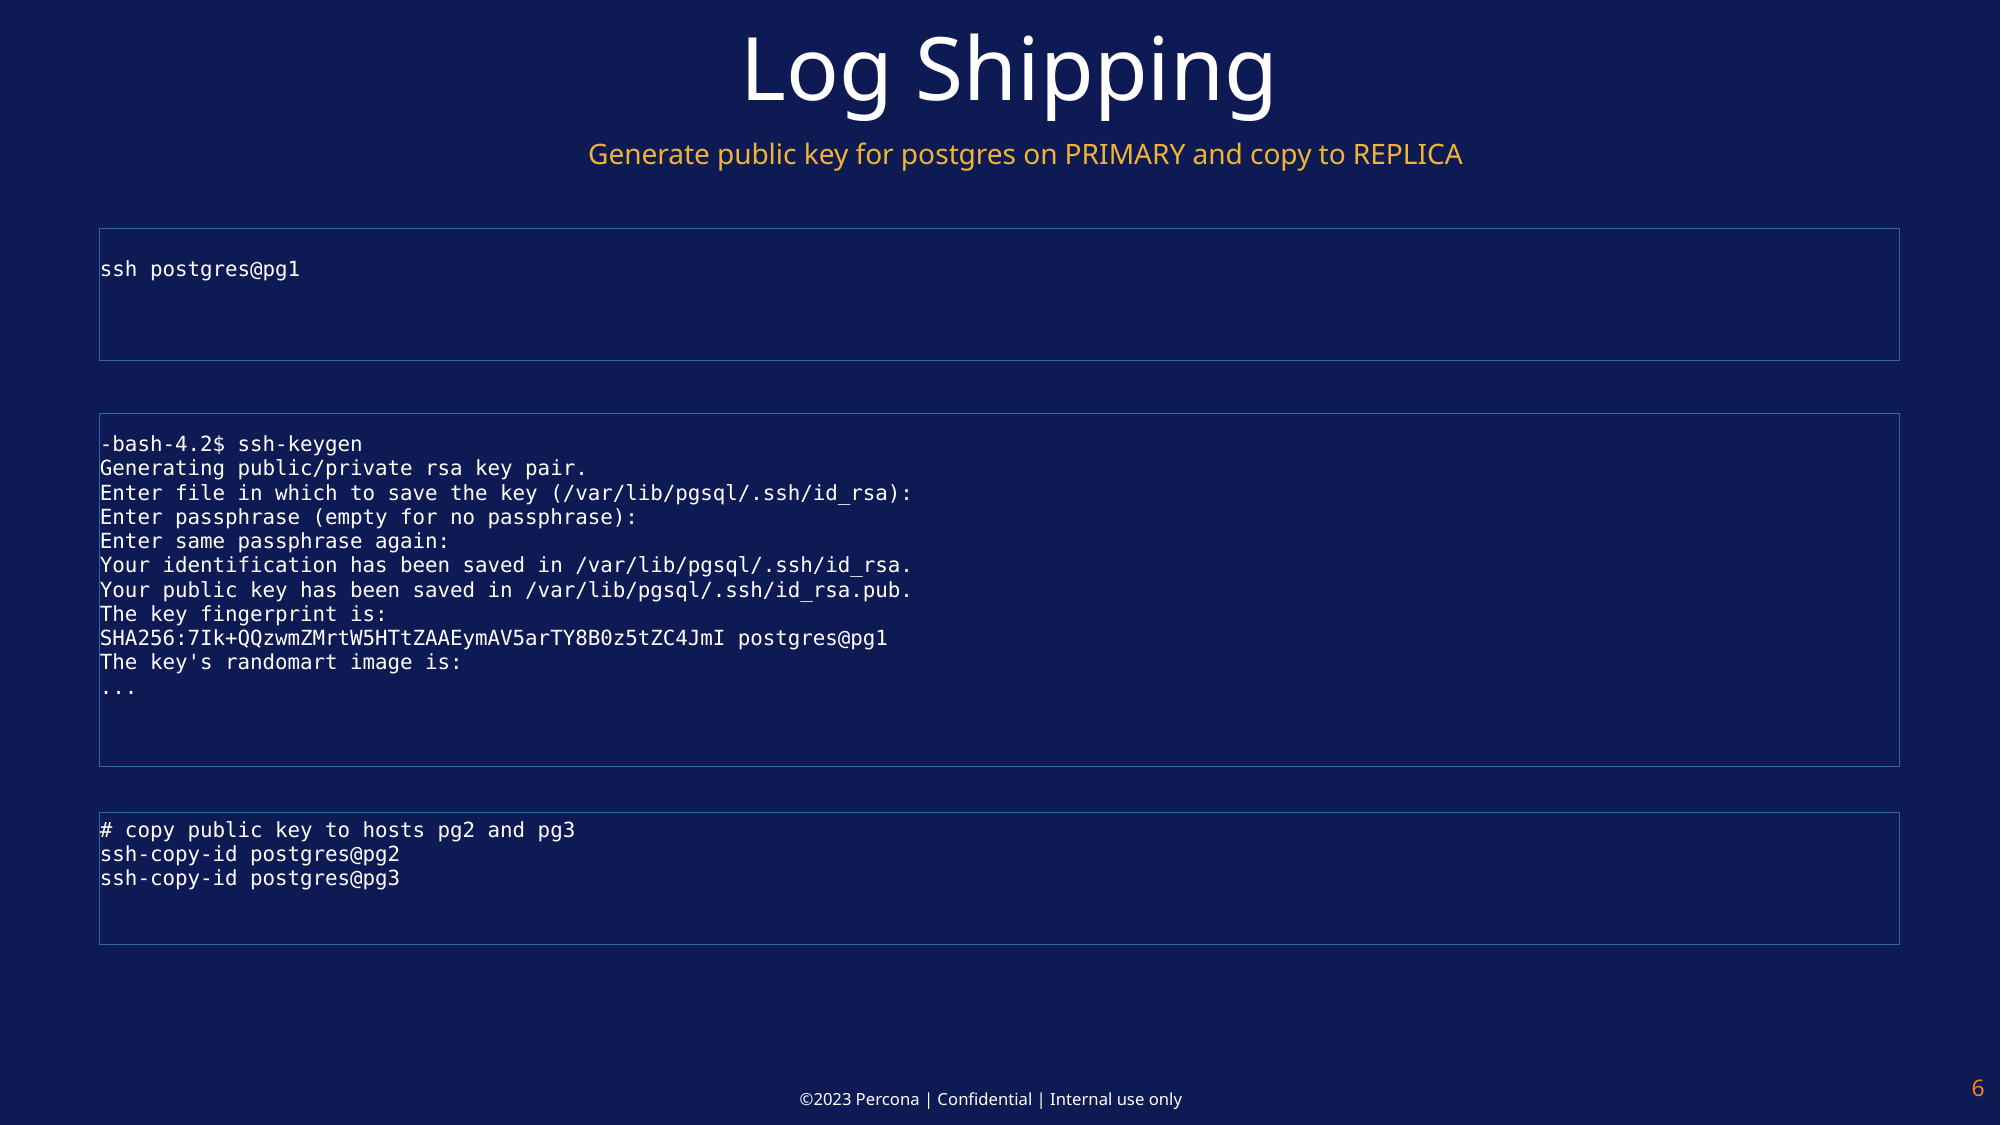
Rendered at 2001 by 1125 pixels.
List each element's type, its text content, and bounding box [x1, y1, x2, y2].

list Generate public key for postgres on PRIMARY and copy to REPLICA [586, 137, 1466, 204]
text_box <number> [1748, 1059, 2000, 1120]
title -bash-4.2$ ssh-keygen Generating public/private rsa key pair. Enter file in which to save the key (/var/lib/pgsql/.ssh/id_rsa): Enter passphrase (empty for no passphrase): Enter same passphrase again: Your identification has been saved in /var/lib/pgsql/.ssh/id_rsa. Your public key has been saved in /var/lib/pgsql/.ssh/id_rsa.pub. The key fingerprint is: SHA256:7Ik+QQzwmZMrtW5HTtZAAEymAV5arTY8B0z5tZC4JmI postgres@pg1 The key's randomart image is: ... [99, 413, 1900, 767]
title ssh postgres@pg1 [99, 228, 1900, 361]
title # copy public key to hosts pg2 and pg3 ssh-copy-id postgres@pg2 ssh-copy-id postgres@pg3 [99, 812, 1900, 945]
list Log Shipping [570, 15, 1449, 142]
